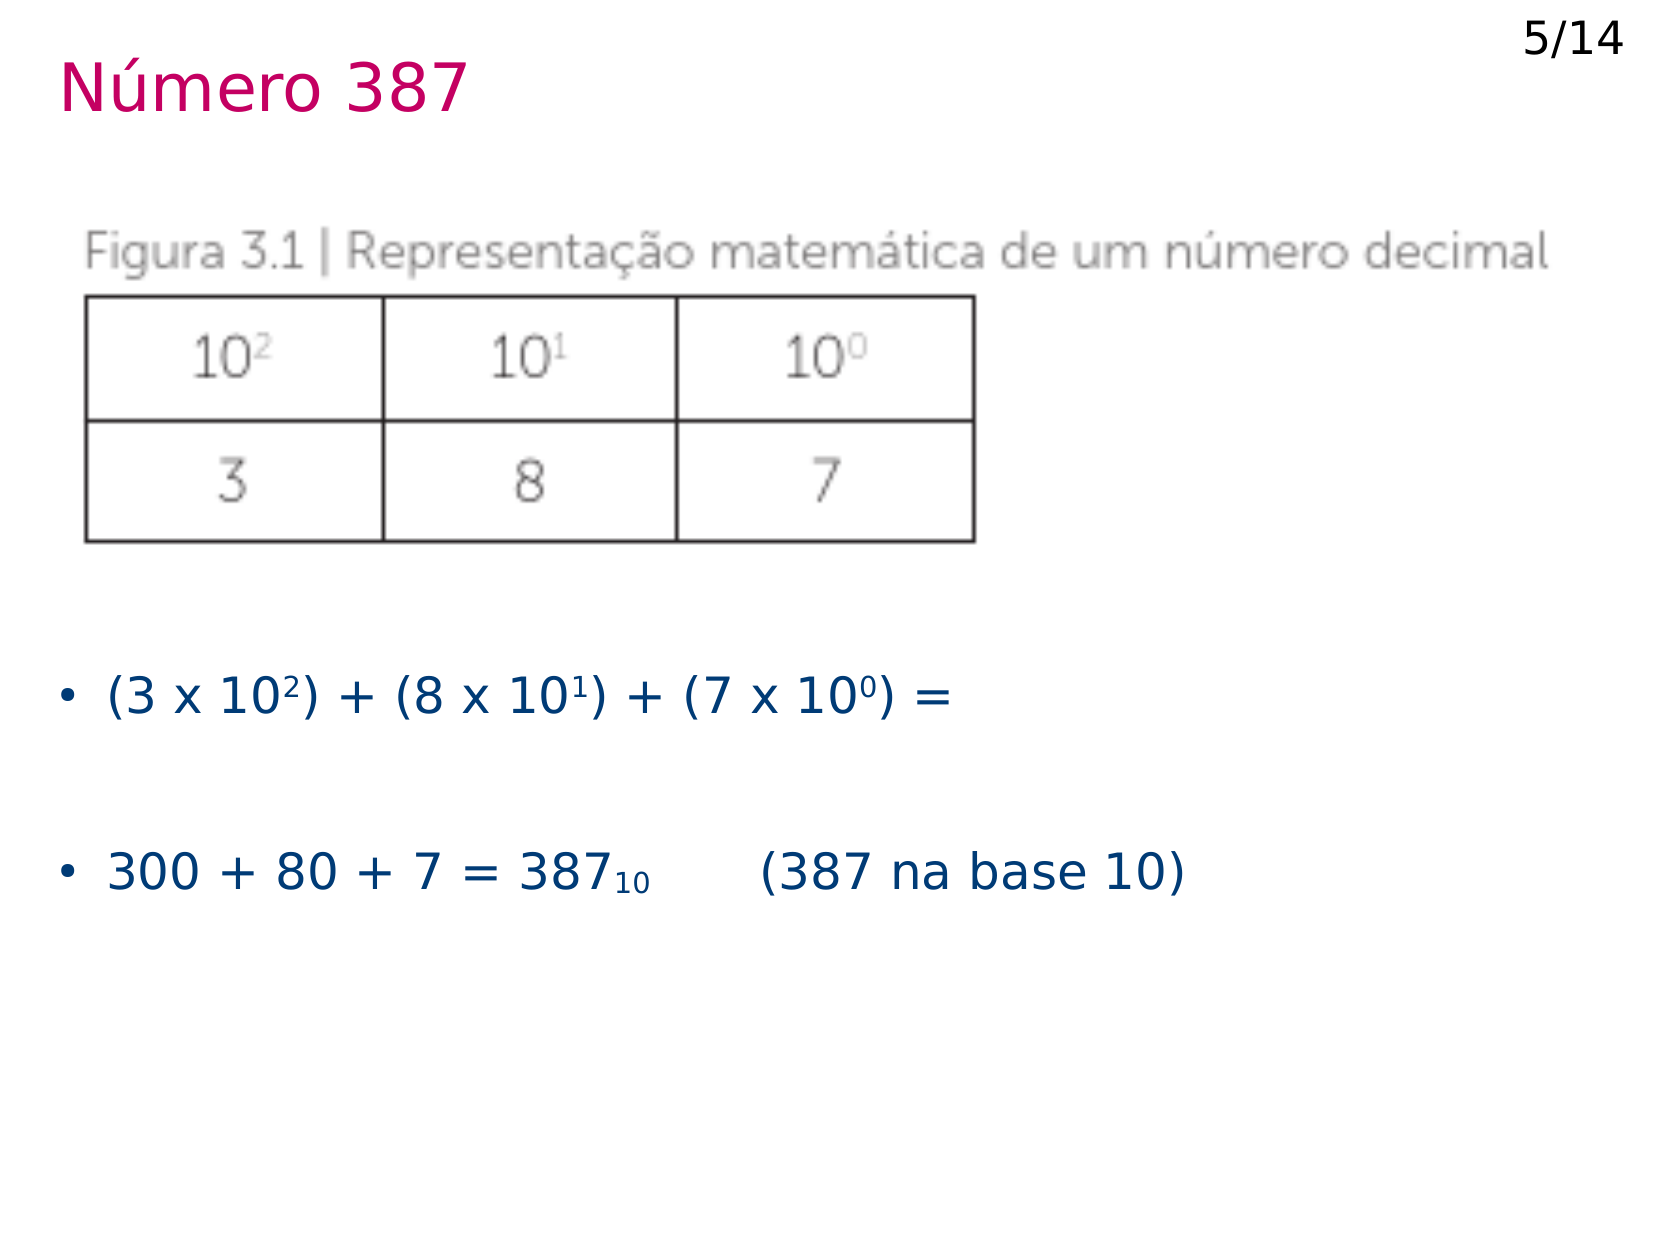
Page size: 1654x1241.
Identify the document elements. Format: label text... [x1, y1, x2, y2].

list (3 x 102) + (8 x 101) + (7 x 100) = 300 + 80 + 7 = 38710 (387 na base 10) [59, 637, 1625, 1211]
picture [82, 217, 1564, 556]
title Número 387 [59, 29, 1625, 148]
